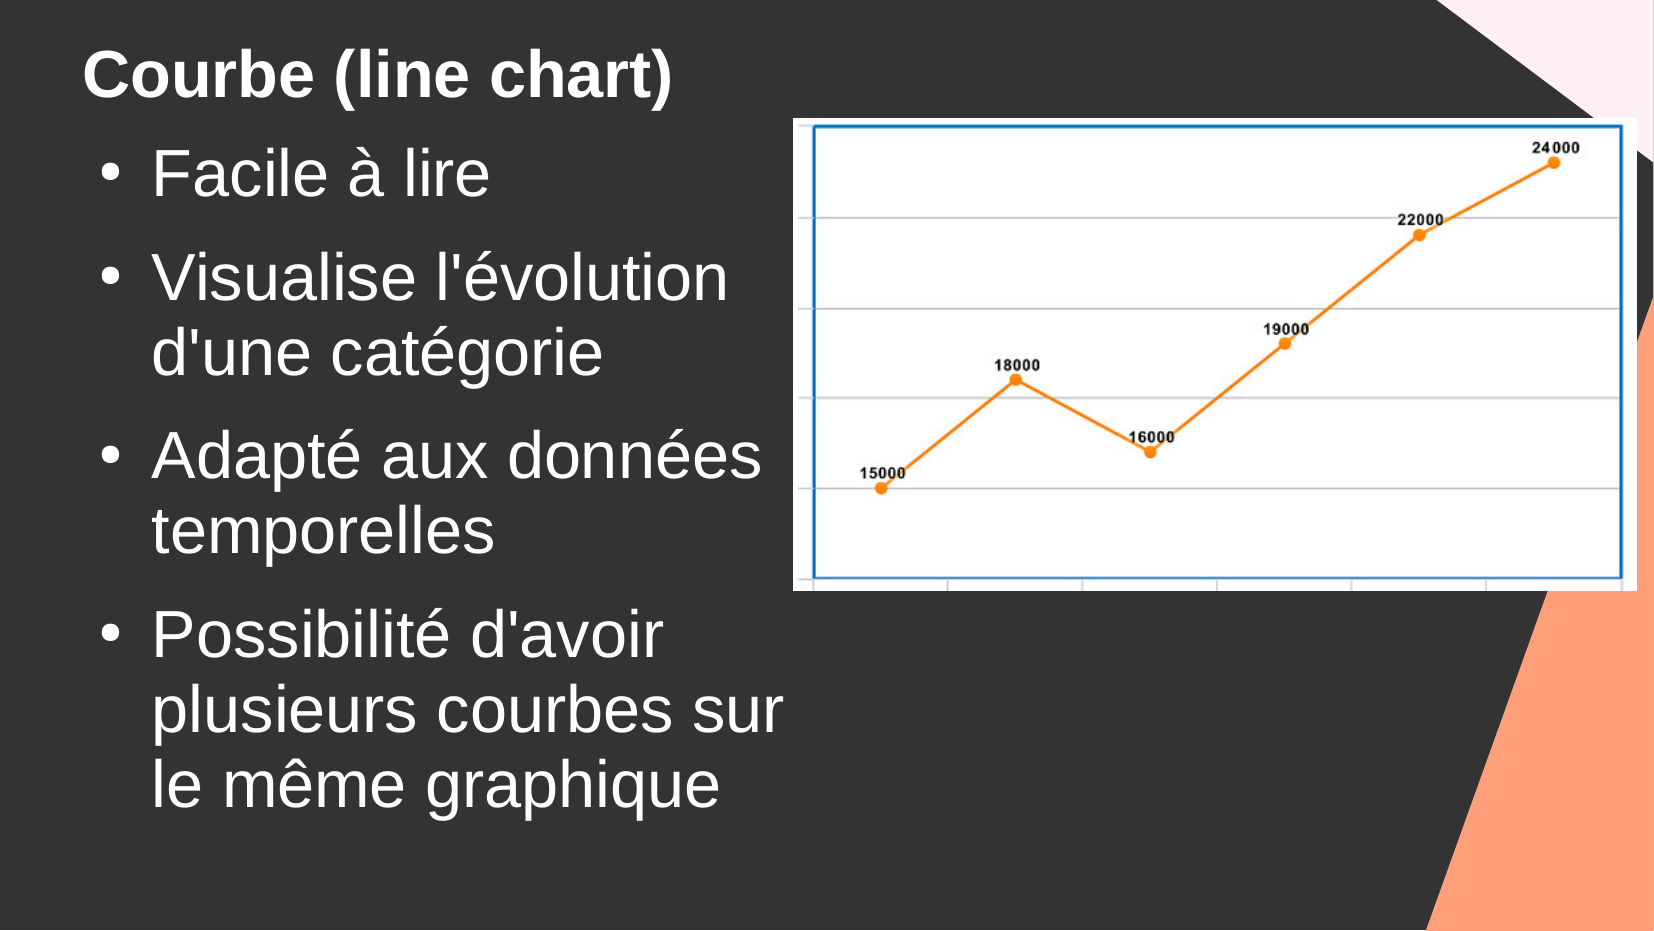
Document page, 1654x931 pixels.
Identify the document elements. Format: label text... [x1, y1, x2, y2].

text_box [1436, 0, 1654, 163]
list Facile à lire Visualise l'évolution d'une catégorie Adapté aux données temporelles Possibilité d'avoir plusieurs courbes sur le même graphique [80, 135, 804, 827]
picture [793, 118, 1637, 591]
title Courbe (line chart) [82, 37, 1571, 115]
text_box [1425, 294, 1654, 931]
